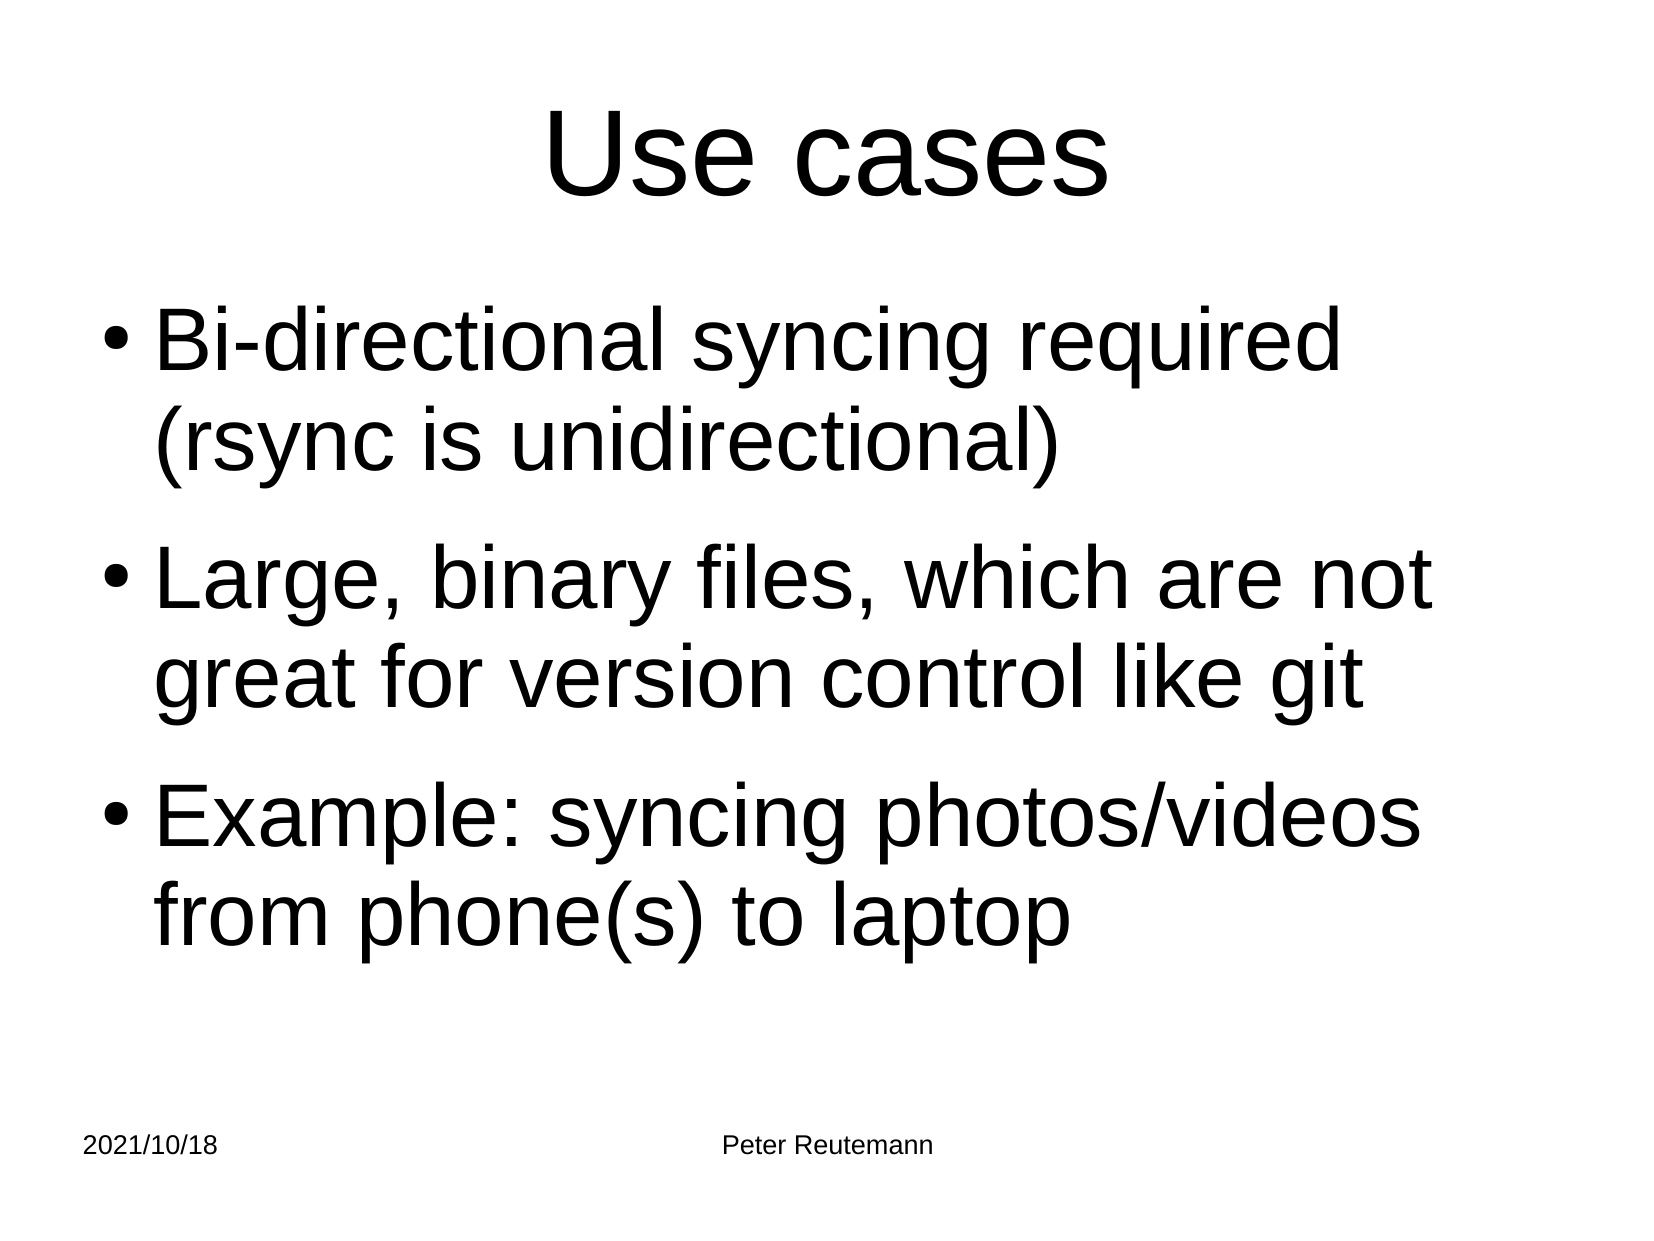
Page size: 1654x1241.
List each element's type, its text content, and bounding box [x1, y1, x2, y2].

title Use cases [82, 49, 1571, 257]
list Bi-directional syncing required (rsync is unidirectional) Large, binary files, which are not great for version control like git Example: syncing photos/videos from phone(s) to laptop [82, 290, 1571, 1010]
